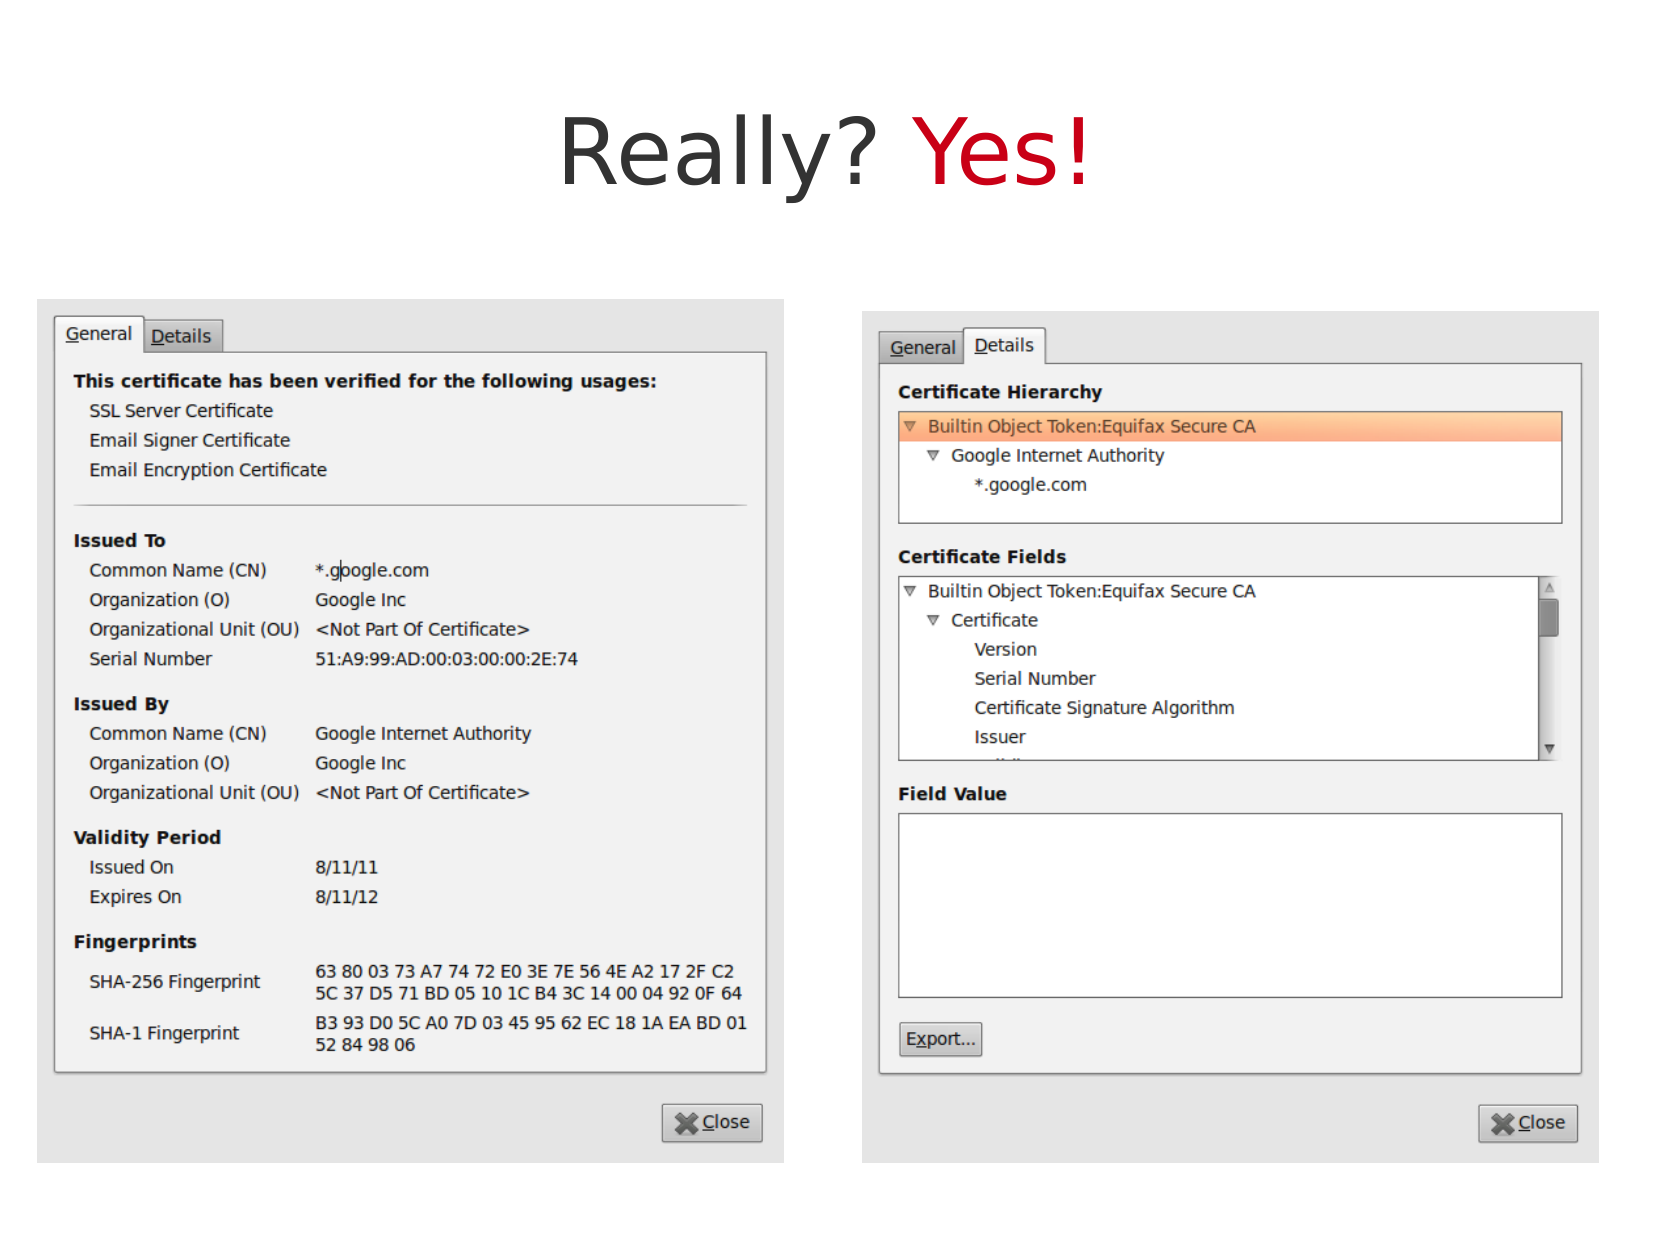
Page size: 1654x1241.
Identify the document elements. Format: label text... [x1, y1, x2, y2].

picture [862, 311, 1599, 1163]
title Really? Yes! [82, 56, 1571, 250]
picture [37, 299, 784, 1163]
